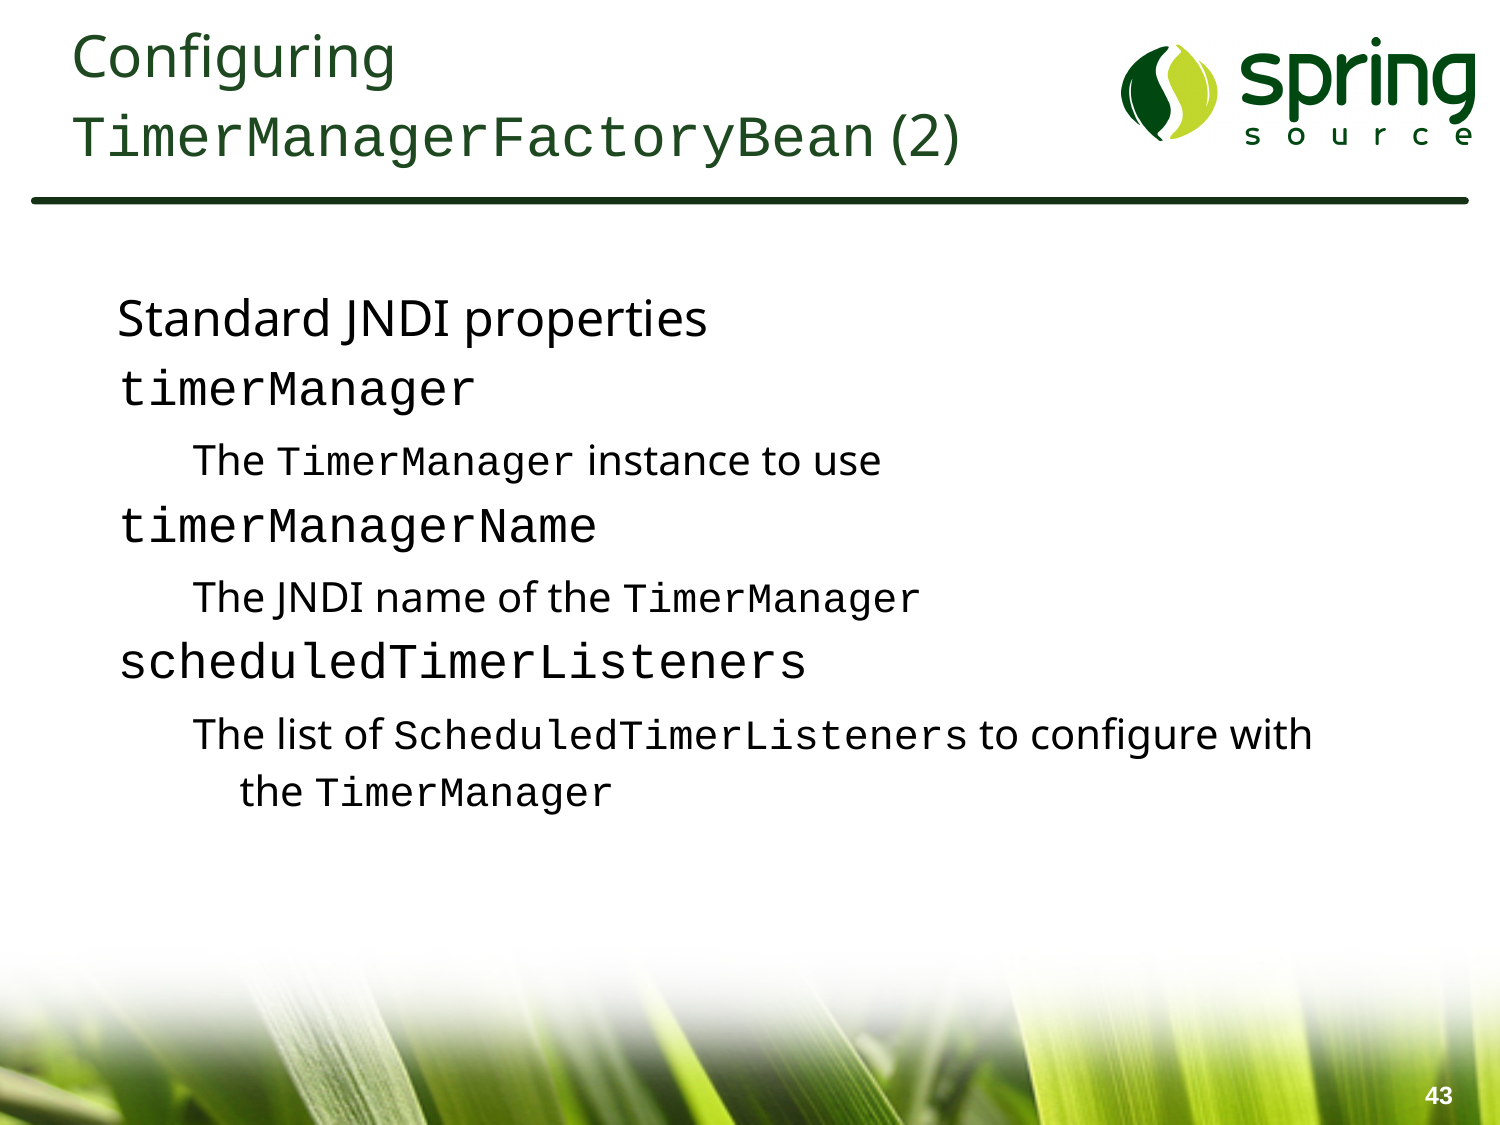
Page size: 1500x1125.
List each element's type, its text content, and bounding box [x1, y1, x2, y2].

picture [0, 944, 1500, 1125]
picture [1121, 37, 1475, 145]
list Standard JNDI properties timerManager The TimerManager instance to use timerManagerName The JNDI name of the TimerManager scheduledTimerListeners The list of ScheduledTimerListeners to configure with the TimerManager [103, 275, 1394, 938]
title Configuring TimerManagerFactoryBean (2) [56, 13, 1089, 176]
